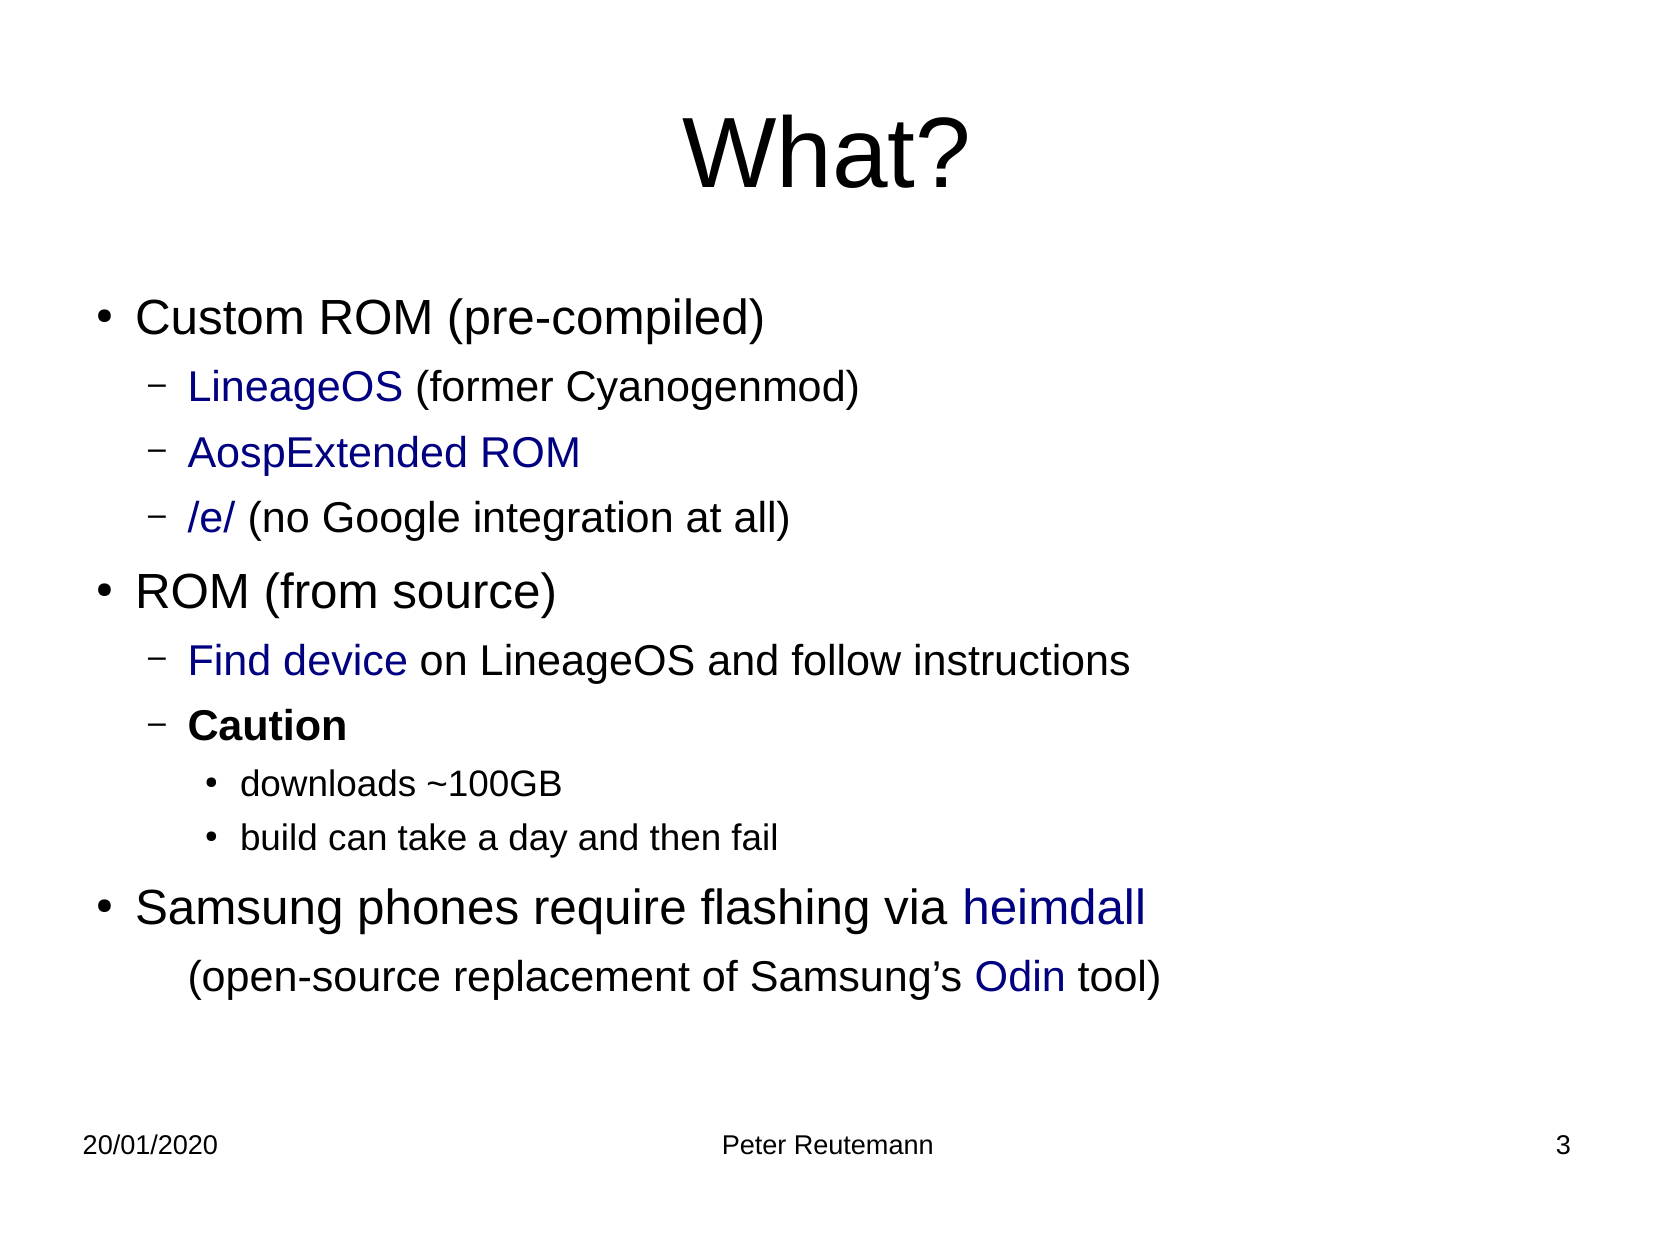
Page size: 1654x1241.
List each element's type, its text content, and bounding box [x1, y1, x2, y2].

list Custom ROM (pre-compiled) LineageOS (former Cyanogenmod) AospExtended ROM /e/ (no Google integration at all) ROM (from source) Find device on LineageOS and follow instructions Caution downloads ~100GB build can take a day and then fail Samsung phones require flashing via heimdall (open-source replacement of Samsung’s Odin tool) [82, 290, 1571, 1010]
title What? [82, 49, 1571, 257]
